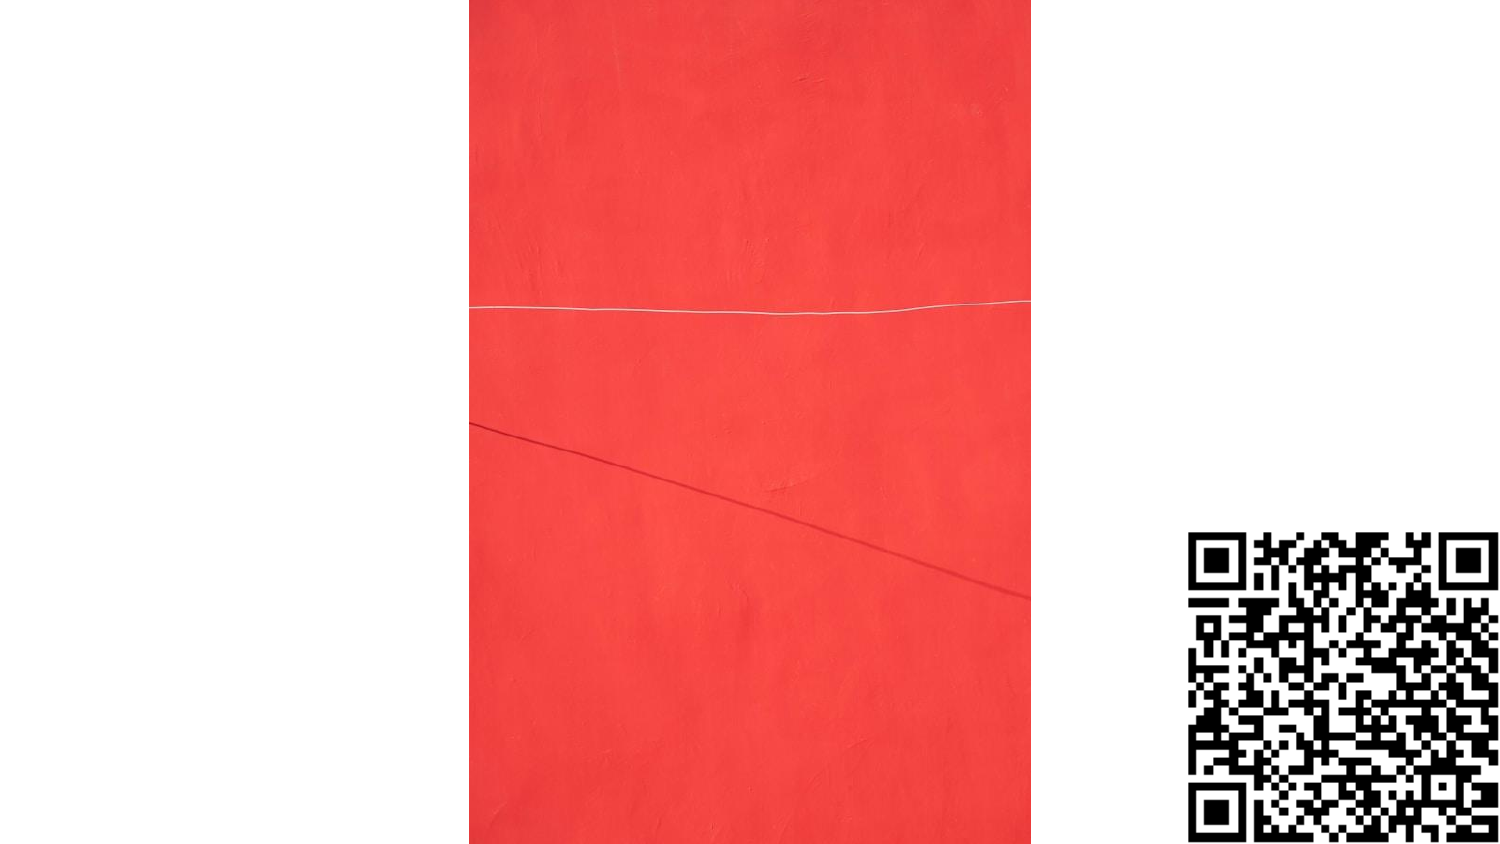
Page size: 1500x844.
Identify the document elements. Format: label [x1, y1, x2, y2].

picture [1187, 531, 1500, 844]
picture [469, 0, 1031, 844]
